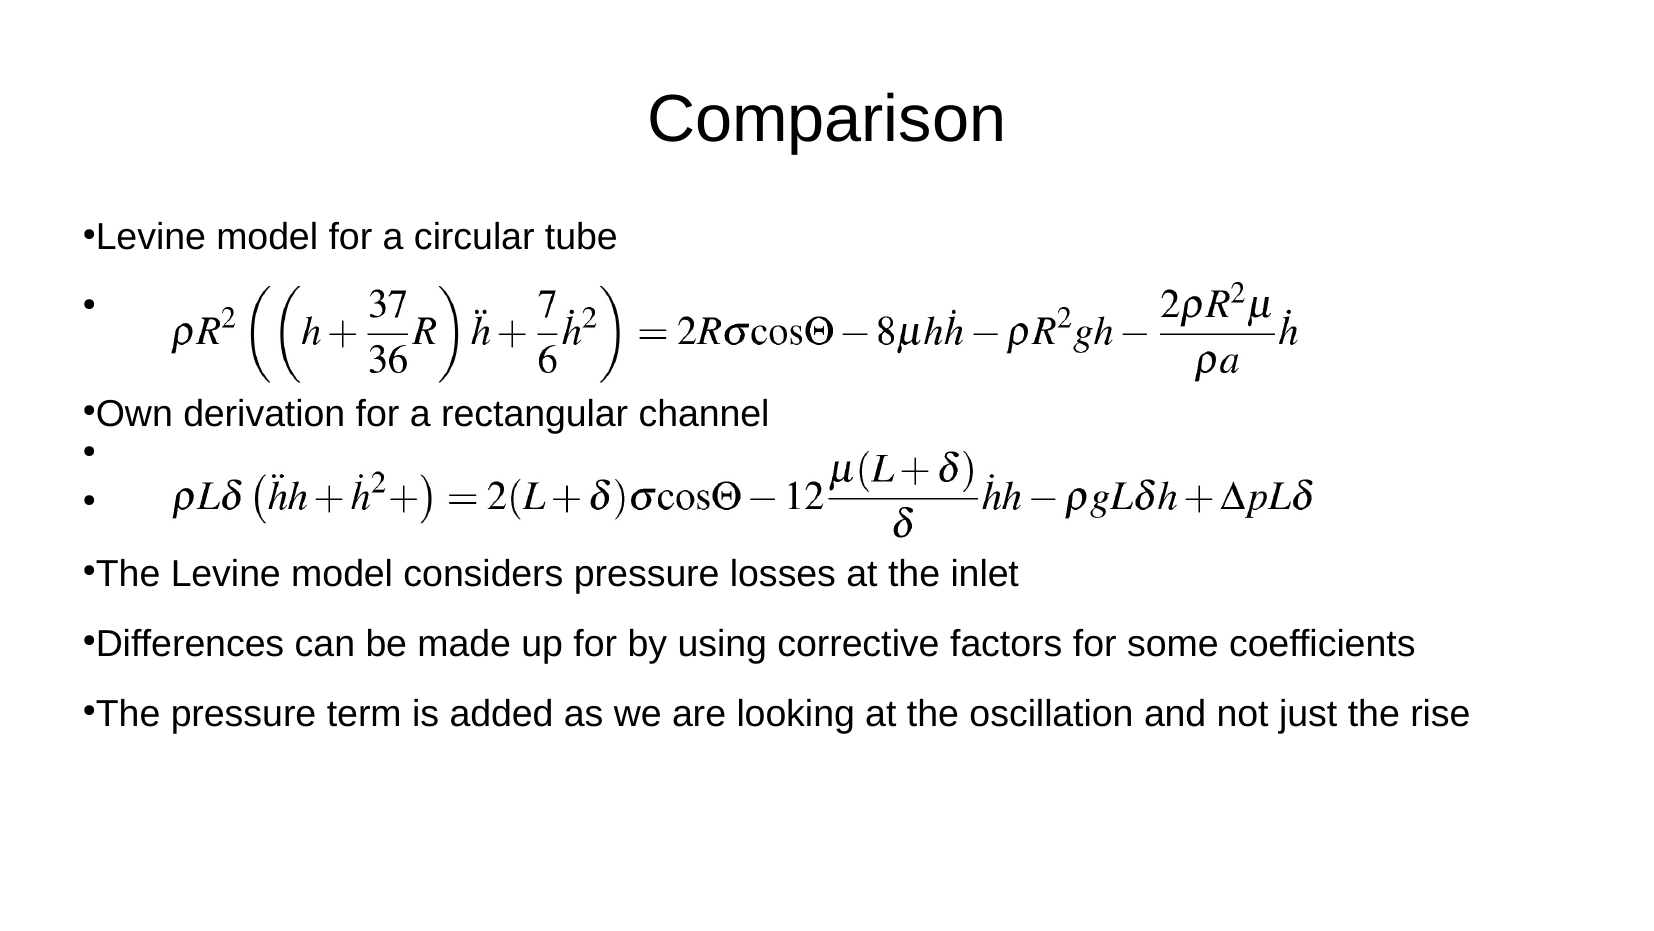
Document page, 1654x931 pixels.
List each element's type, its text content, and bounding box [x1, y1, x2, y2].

list Levine model for a circular tube Own derivation for a rectangular channel The Levine model considers pressure losses at the inlet Differences can be made up for by using corrective factors for some coefficients The pressure term is added as we are looking at the oscillation and not just the rise [82, 217, 1571, 758]
title Comparison [82, 37, 1571, 193]
picture [165, 279, 1309, 384]
picture [165, 448, 1321, 541]
